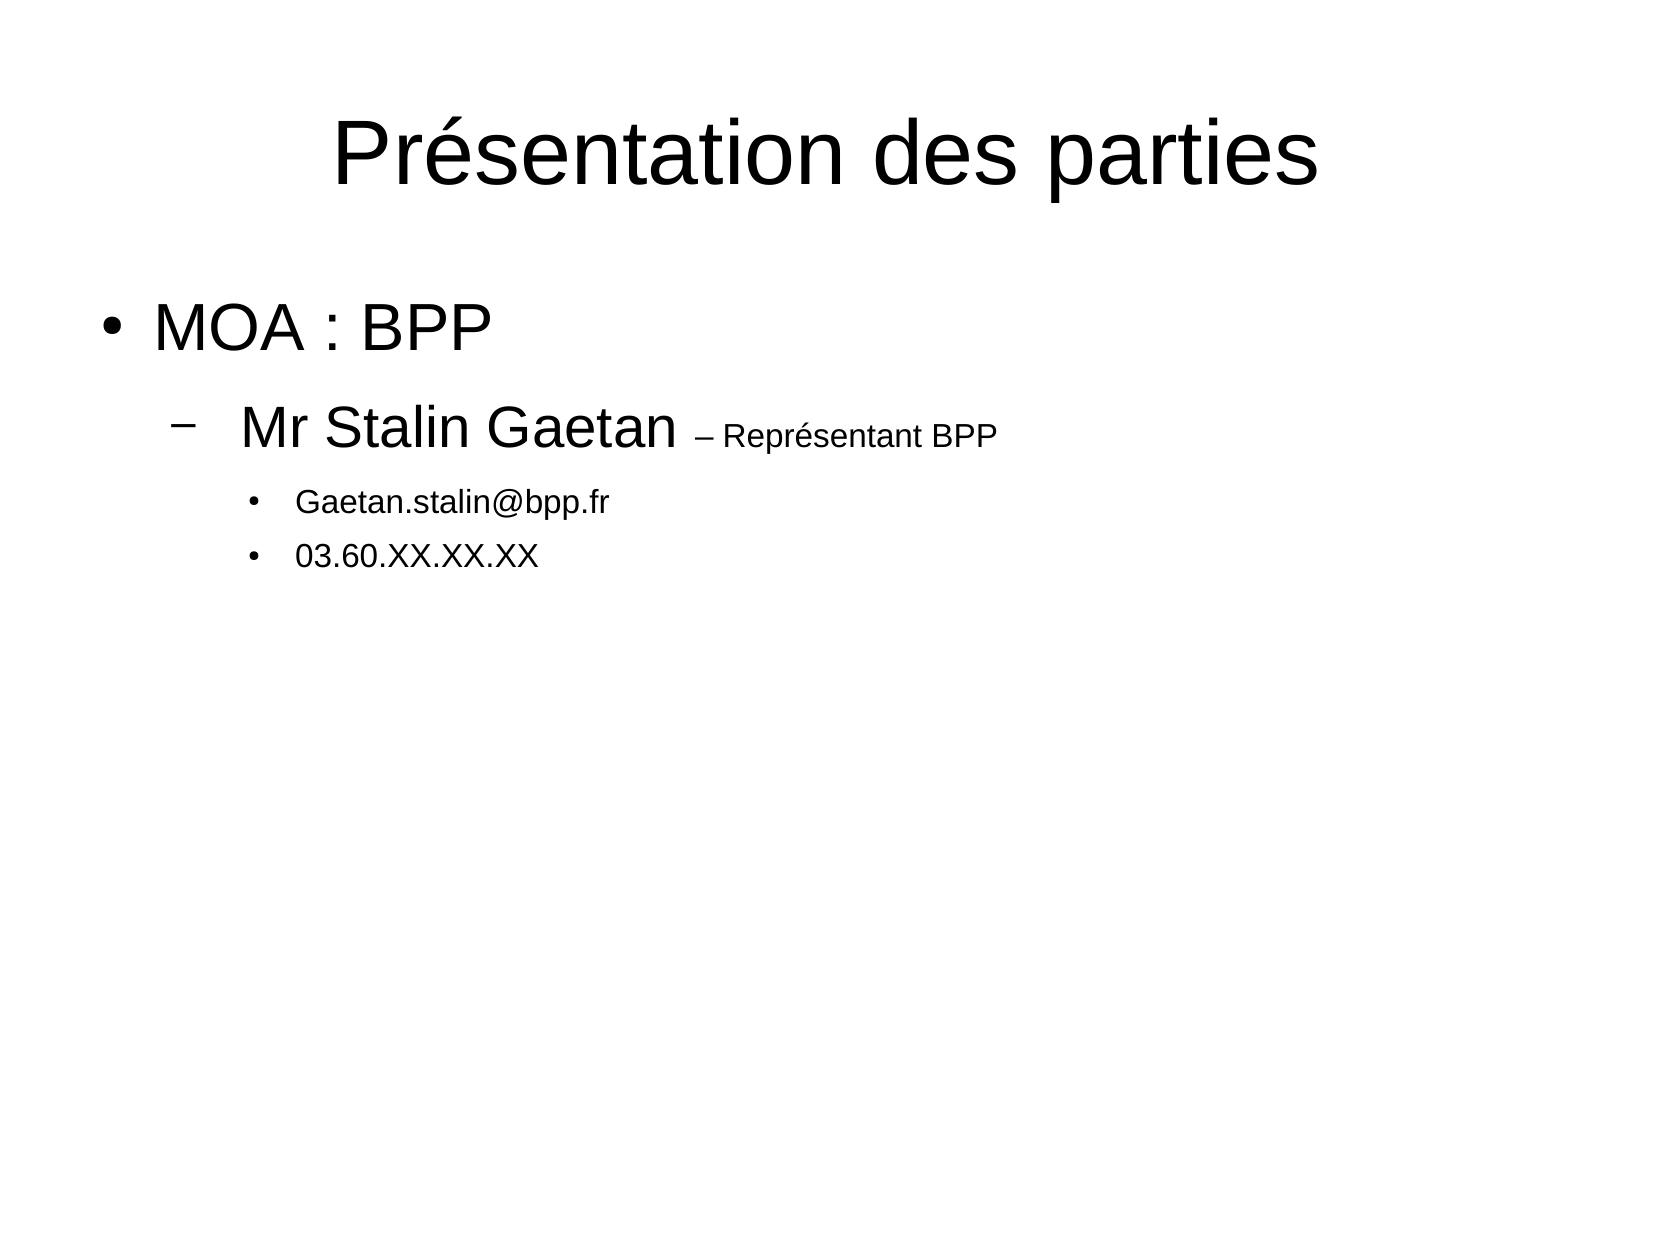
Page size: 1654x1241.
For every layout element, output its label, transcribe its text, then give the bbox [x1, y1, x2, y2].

title Présentation des parties [82, 49, 1571, 257]
list MOA : BPP Mr Stalin Gaetan – Représentant BPP Gaetan.stalin@bpp.fr 03.60.XX.XX.XX [82, 290, 1571, 1010]
